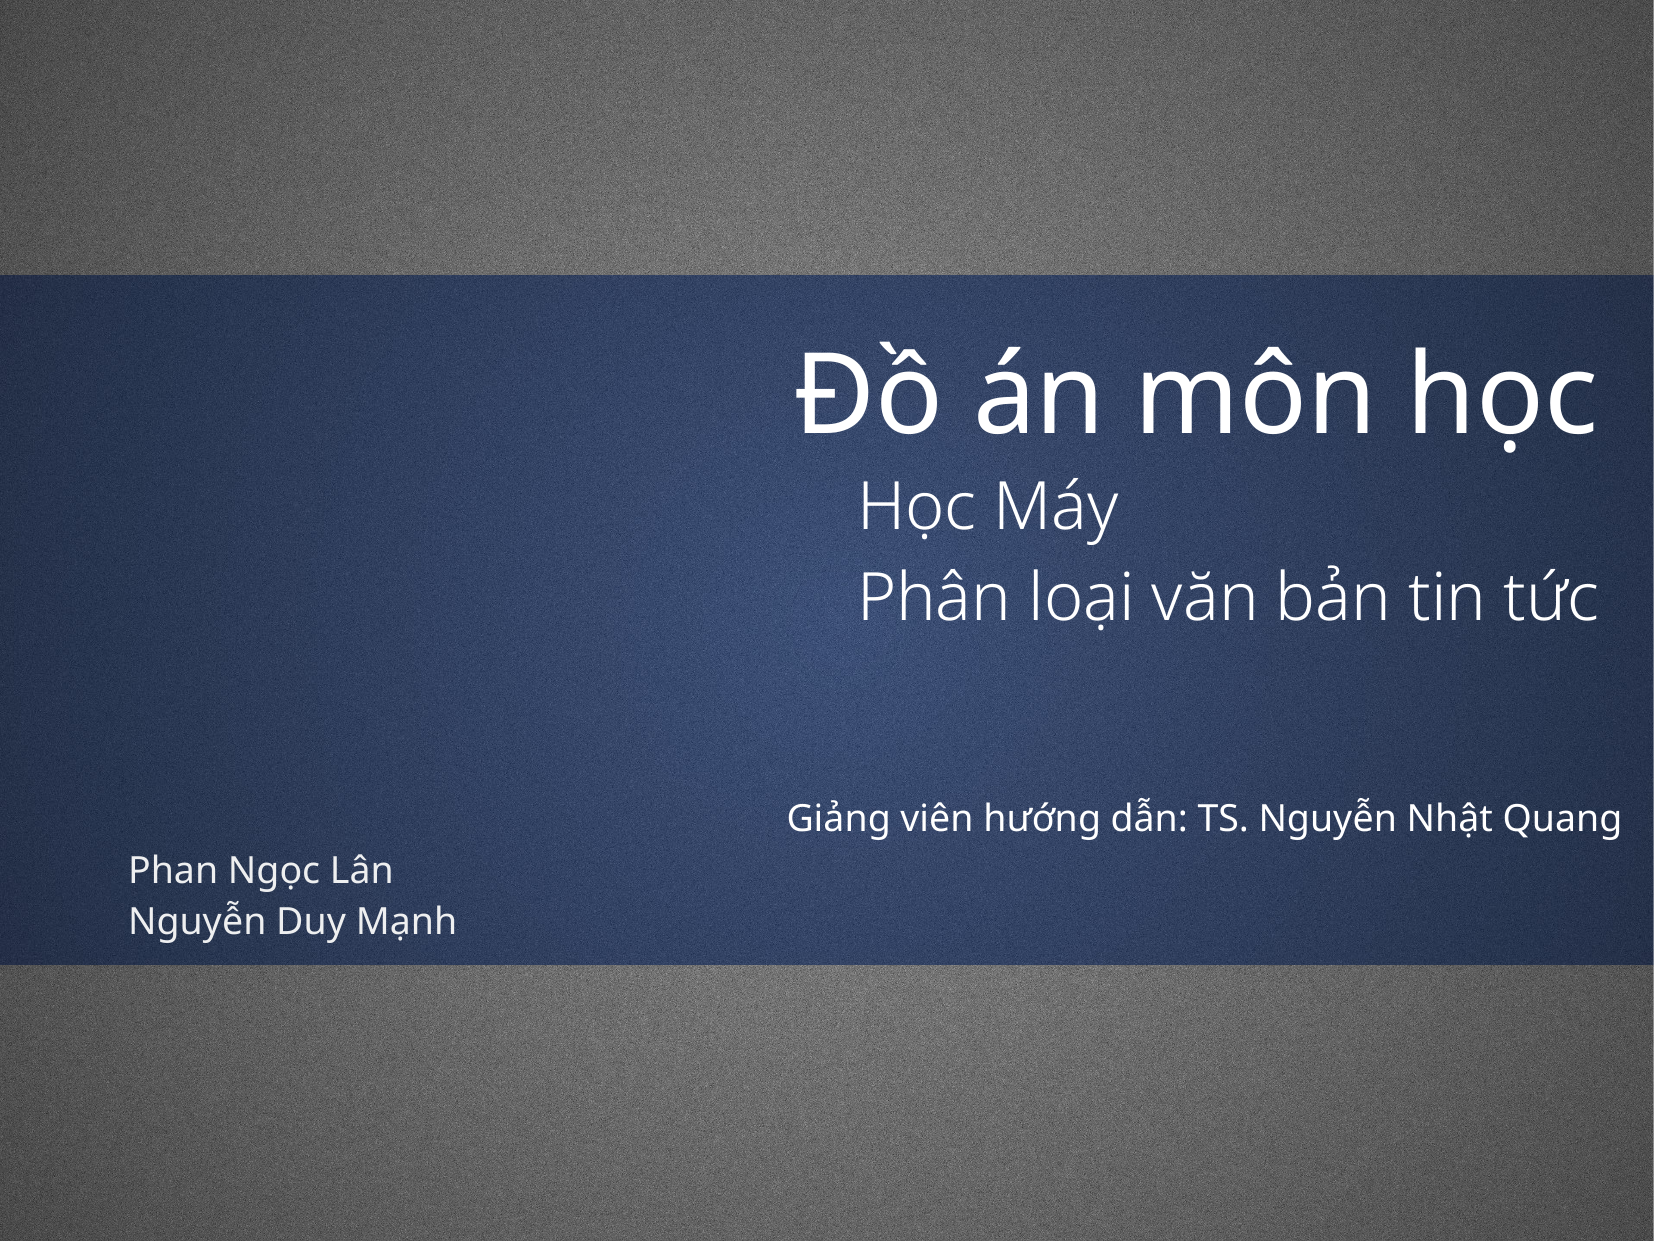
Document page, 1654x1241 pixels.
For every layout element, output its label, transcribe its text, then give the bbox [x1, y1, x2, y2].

text_box Giảng viên hướng dẫn: TS. Nguyễn Nhật Quang [796, 784, 1613, 855]
text_box Phan Ngọc Lân Nguyễn Duy Mạnh [59, 843, 473, 945]
subtitle Học Máy Phân loại văn bản tin tức [442, 457, 1601, 639]
picture [0, 0, 1654, 1241]
title Đồ án môn học [248, 313, 1599, 466]
